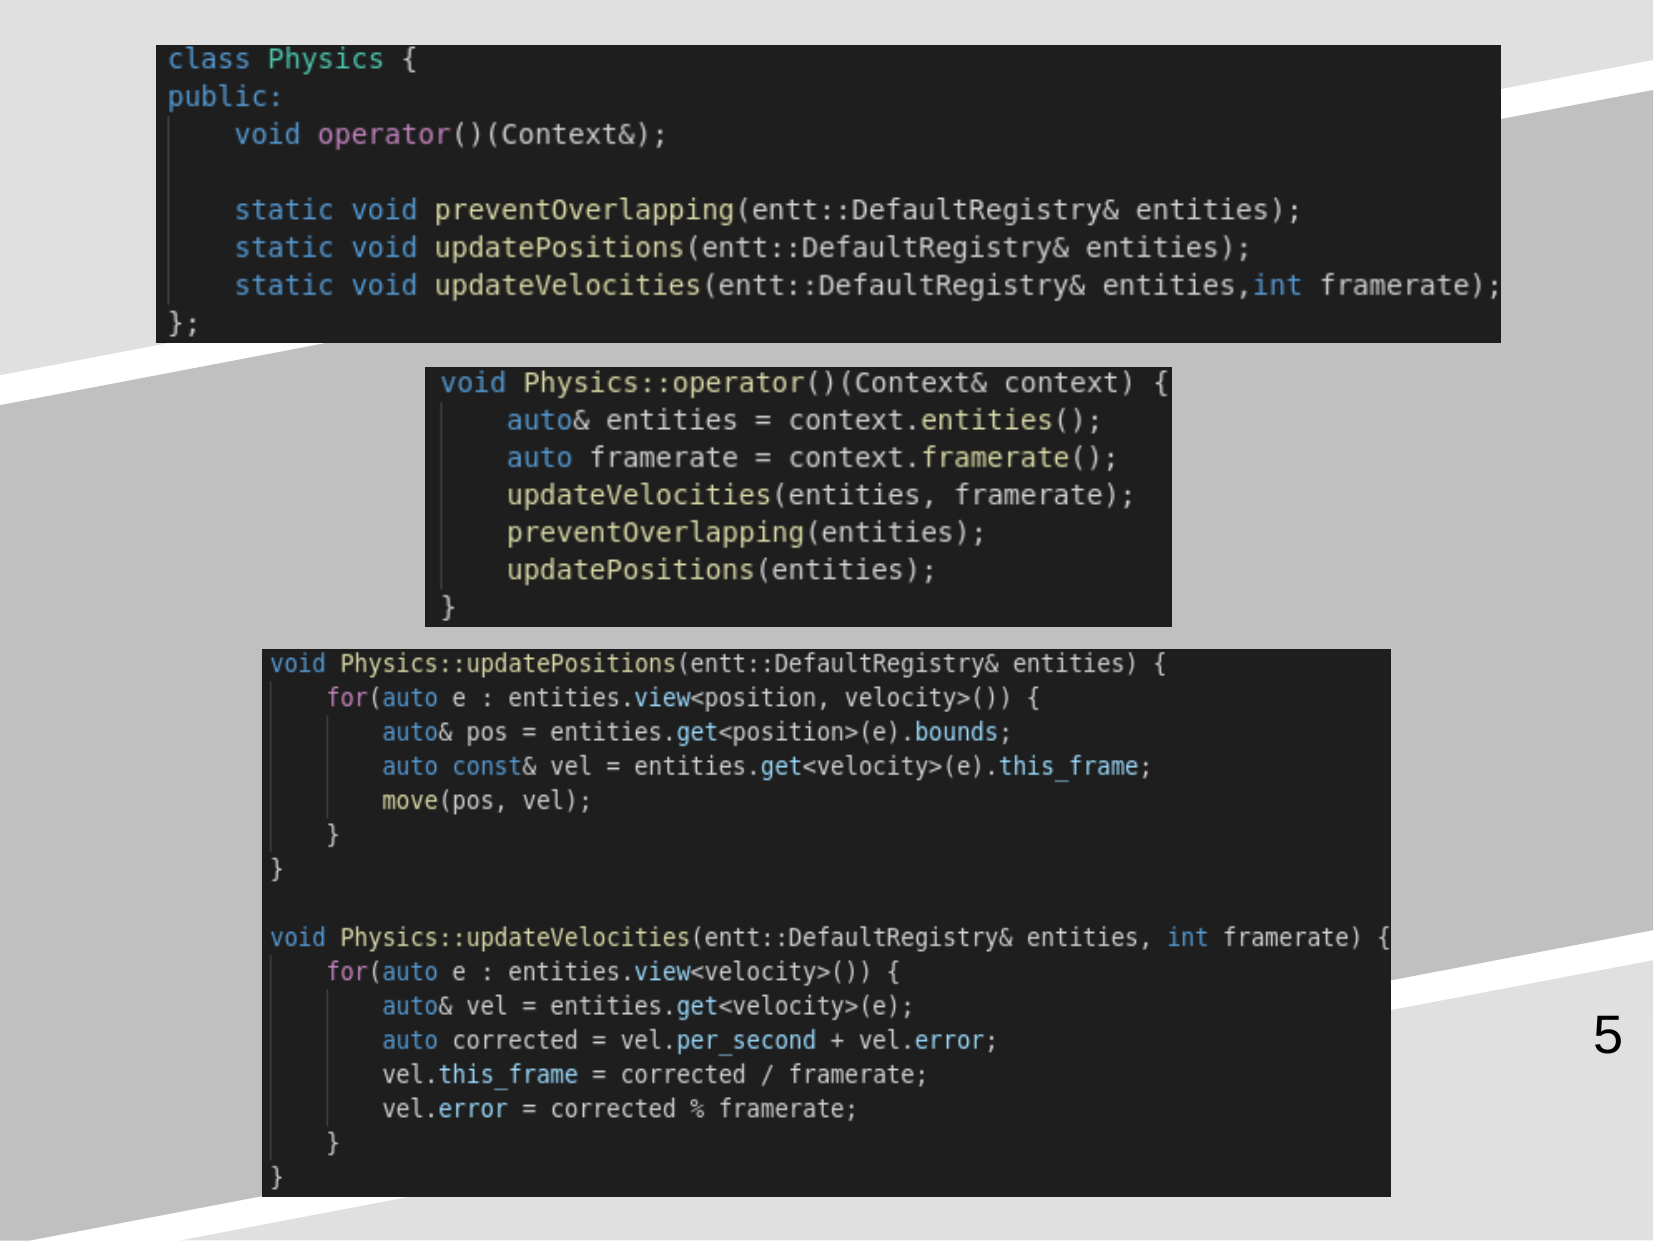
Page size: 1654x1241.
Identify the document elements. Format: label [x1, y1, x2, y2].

picture [425, 367, 1172, 627]
picture [156, 45, 1501, 343]
picture [262, 649, 1391, 1197]
